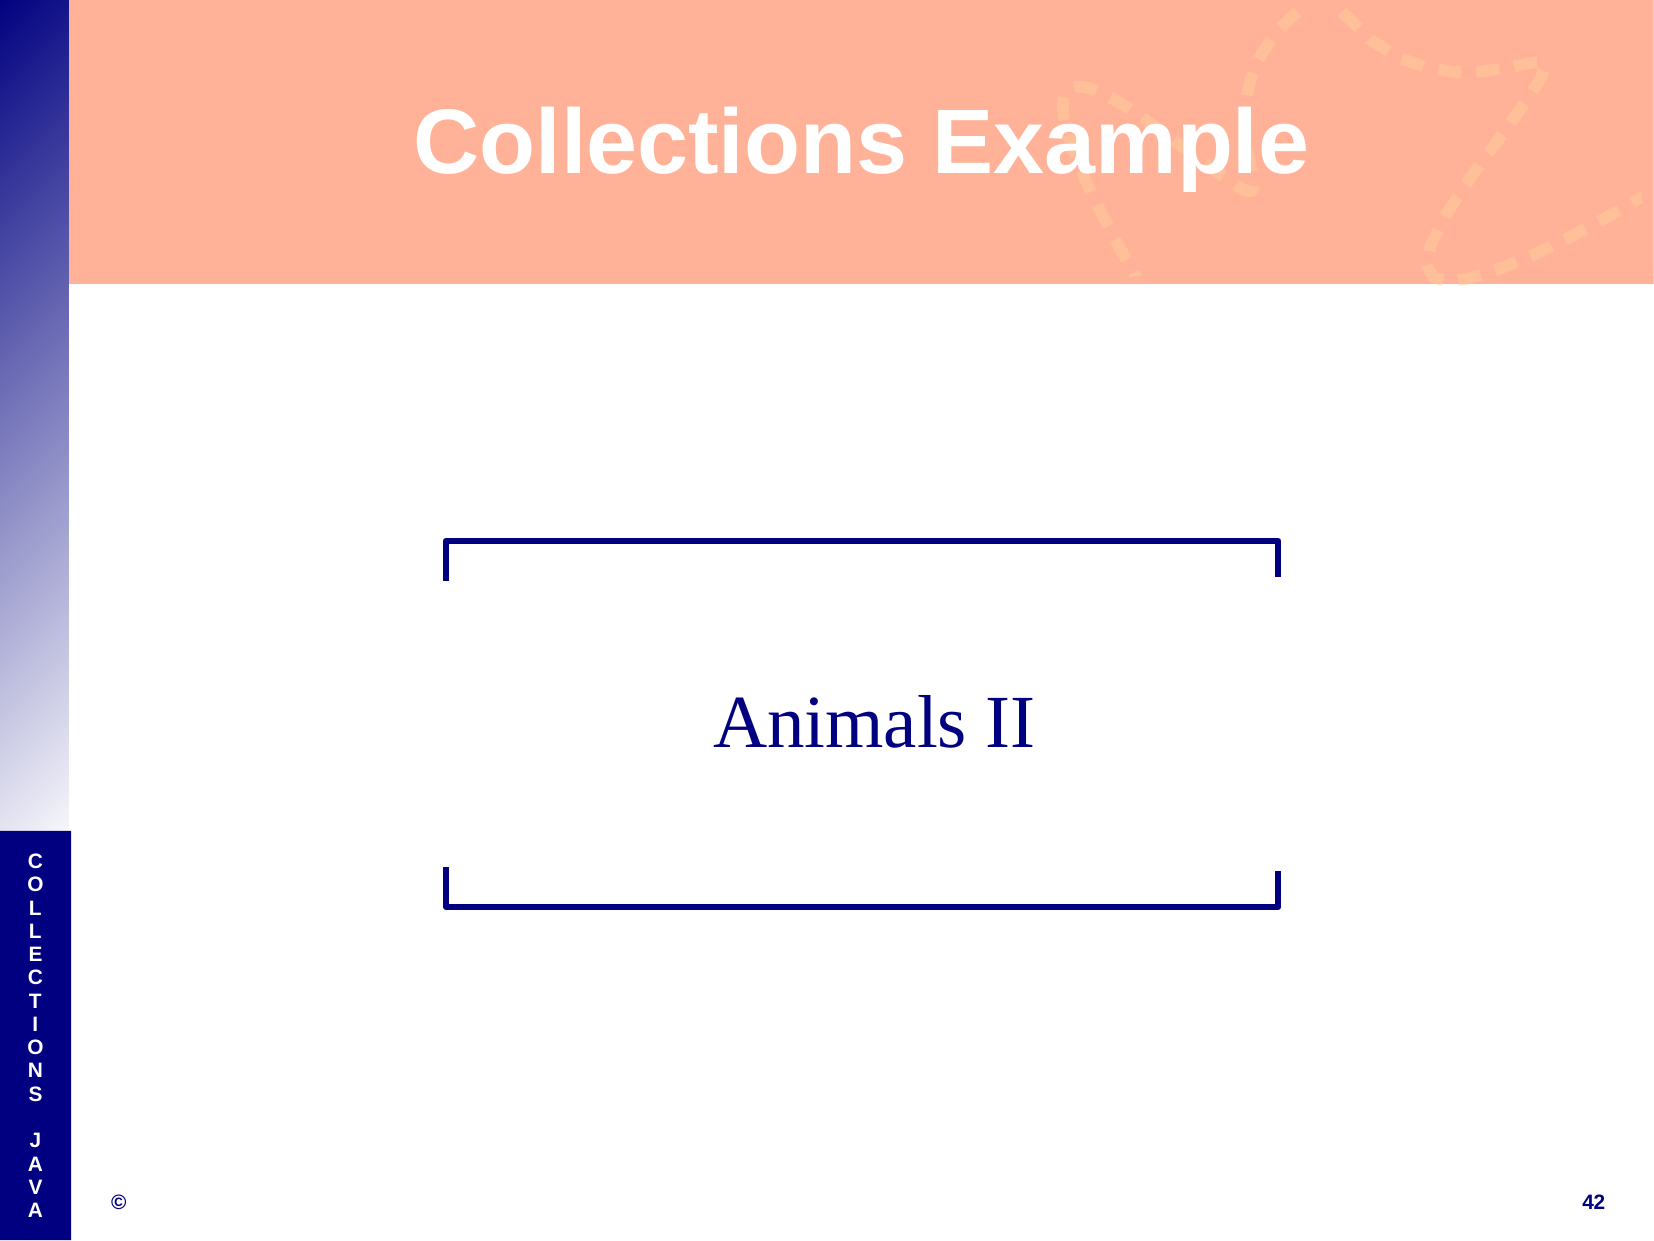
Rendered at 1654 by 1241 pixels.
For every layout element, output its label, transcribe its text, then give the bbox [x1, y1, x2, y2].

text_box Animals II [461, 513, 1263, 931]
title Collections Example [70, 37, 1654, 246]
text_box C O L L E C T I O N S J A V A [0, 830, 71, 1241]
